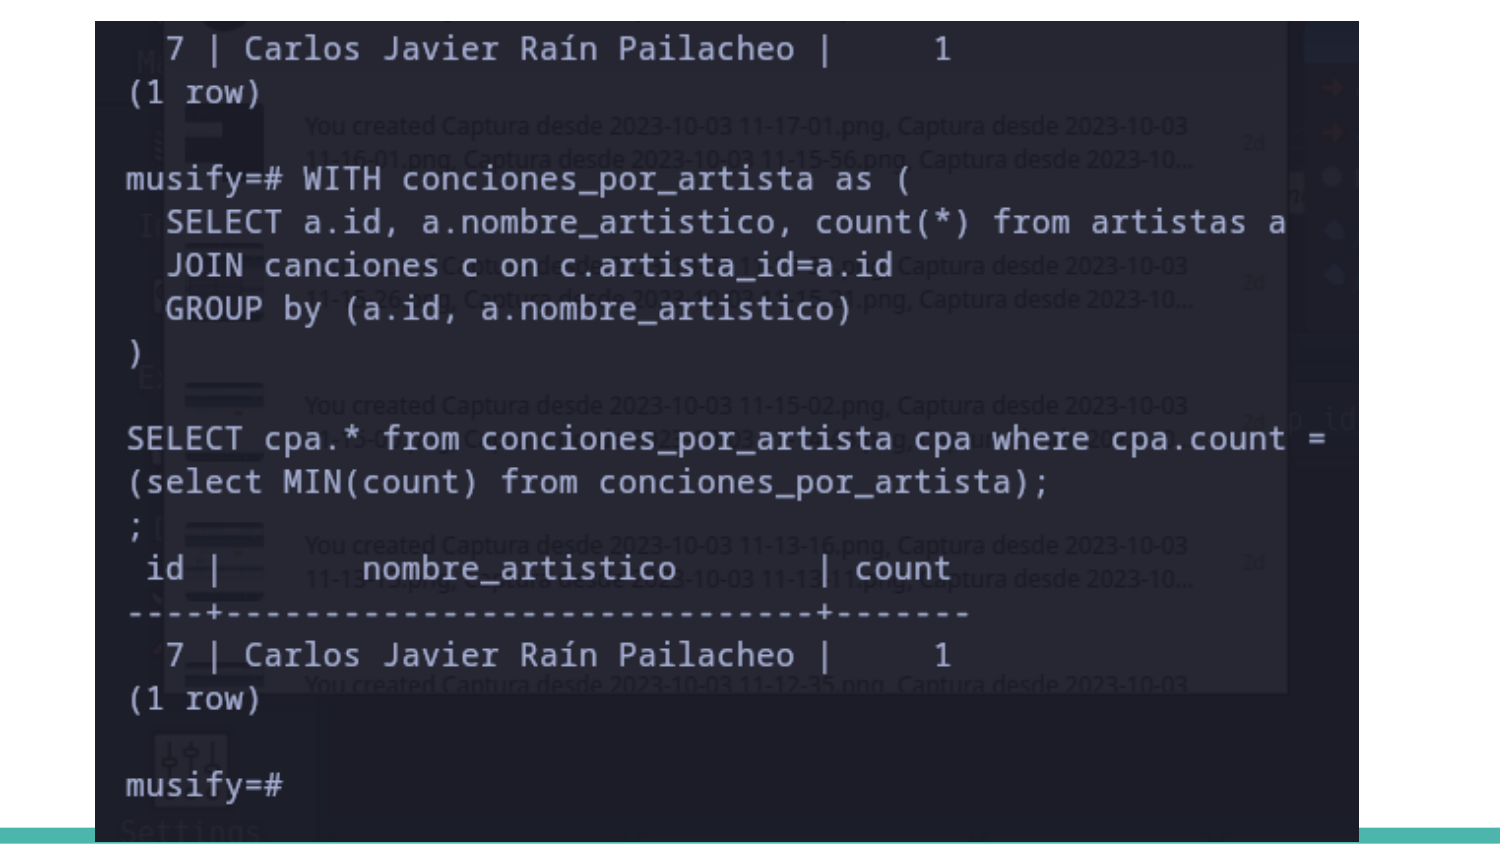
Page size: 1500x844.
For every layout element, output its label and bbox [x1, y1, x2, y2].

picture [95, 21, 1359, 843]
